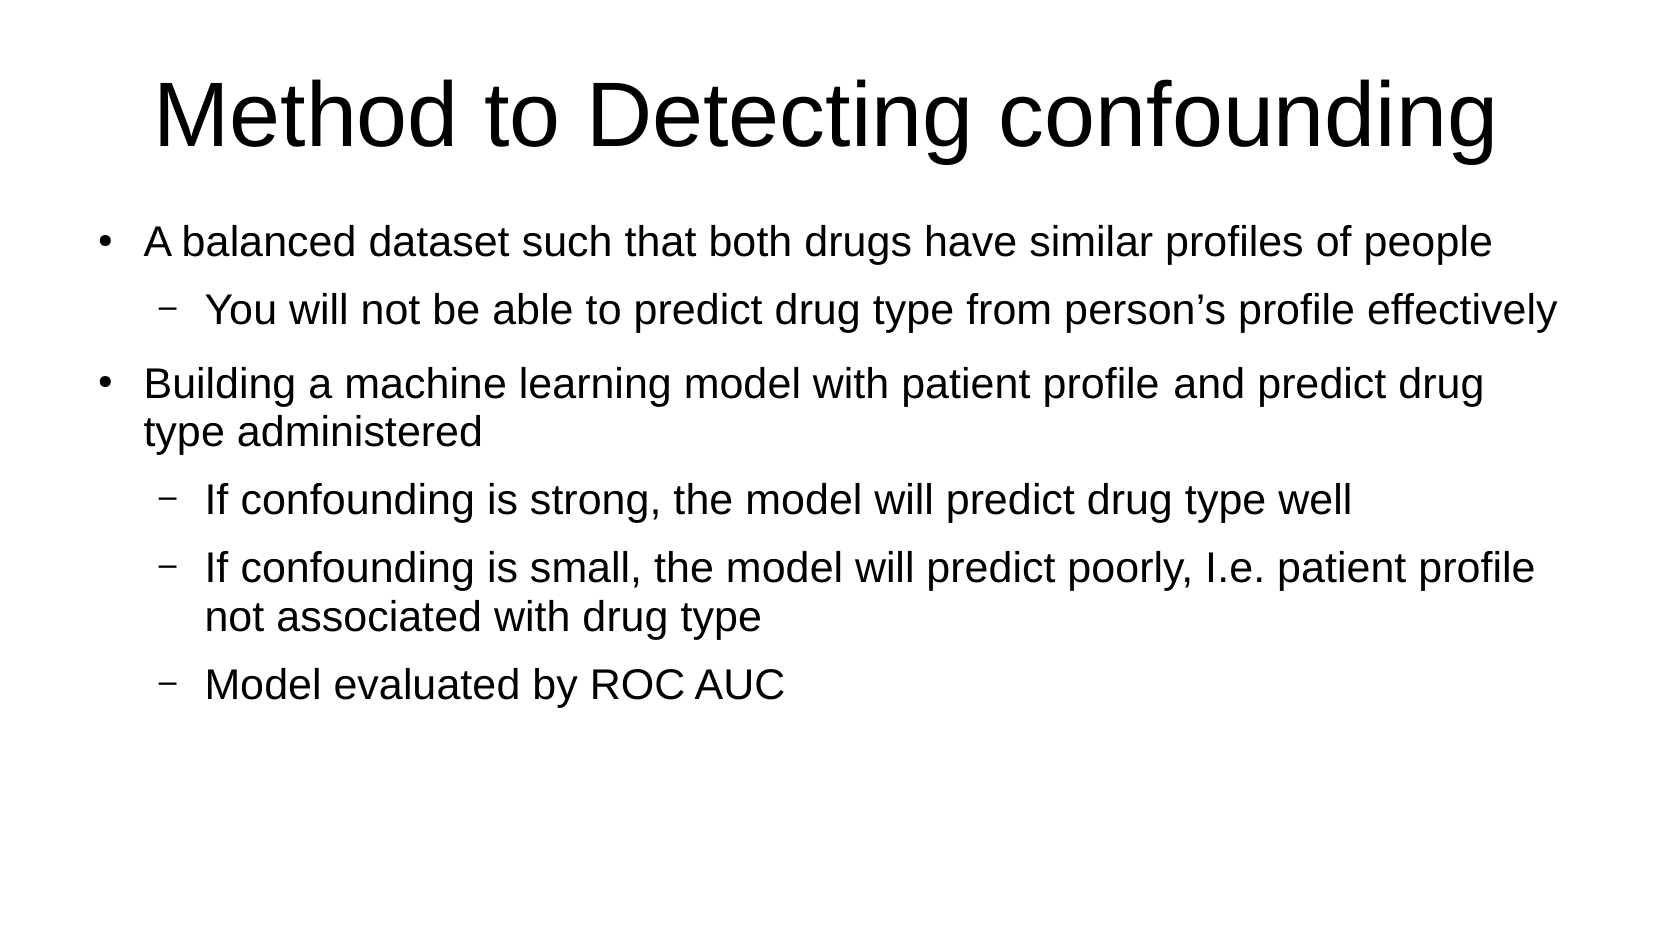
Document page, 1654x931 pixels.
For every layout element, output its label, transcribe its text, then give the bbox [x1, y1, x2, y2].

list A balanced dataset such that both drugs have similar profiles of people You will not be able to predict drug type from person’s profile effectively Building a machine learning model with patient profile and predict drug type administered If confounding is strong, the model will predict drug type well If confounding is small, the model will predict poorly, I.e. patient profile not associated with drug type Model evaluated by ROC AUC [82, 217, 1571, 758]
title Method to Detecting confounding [82, 37, 1571, 193]
